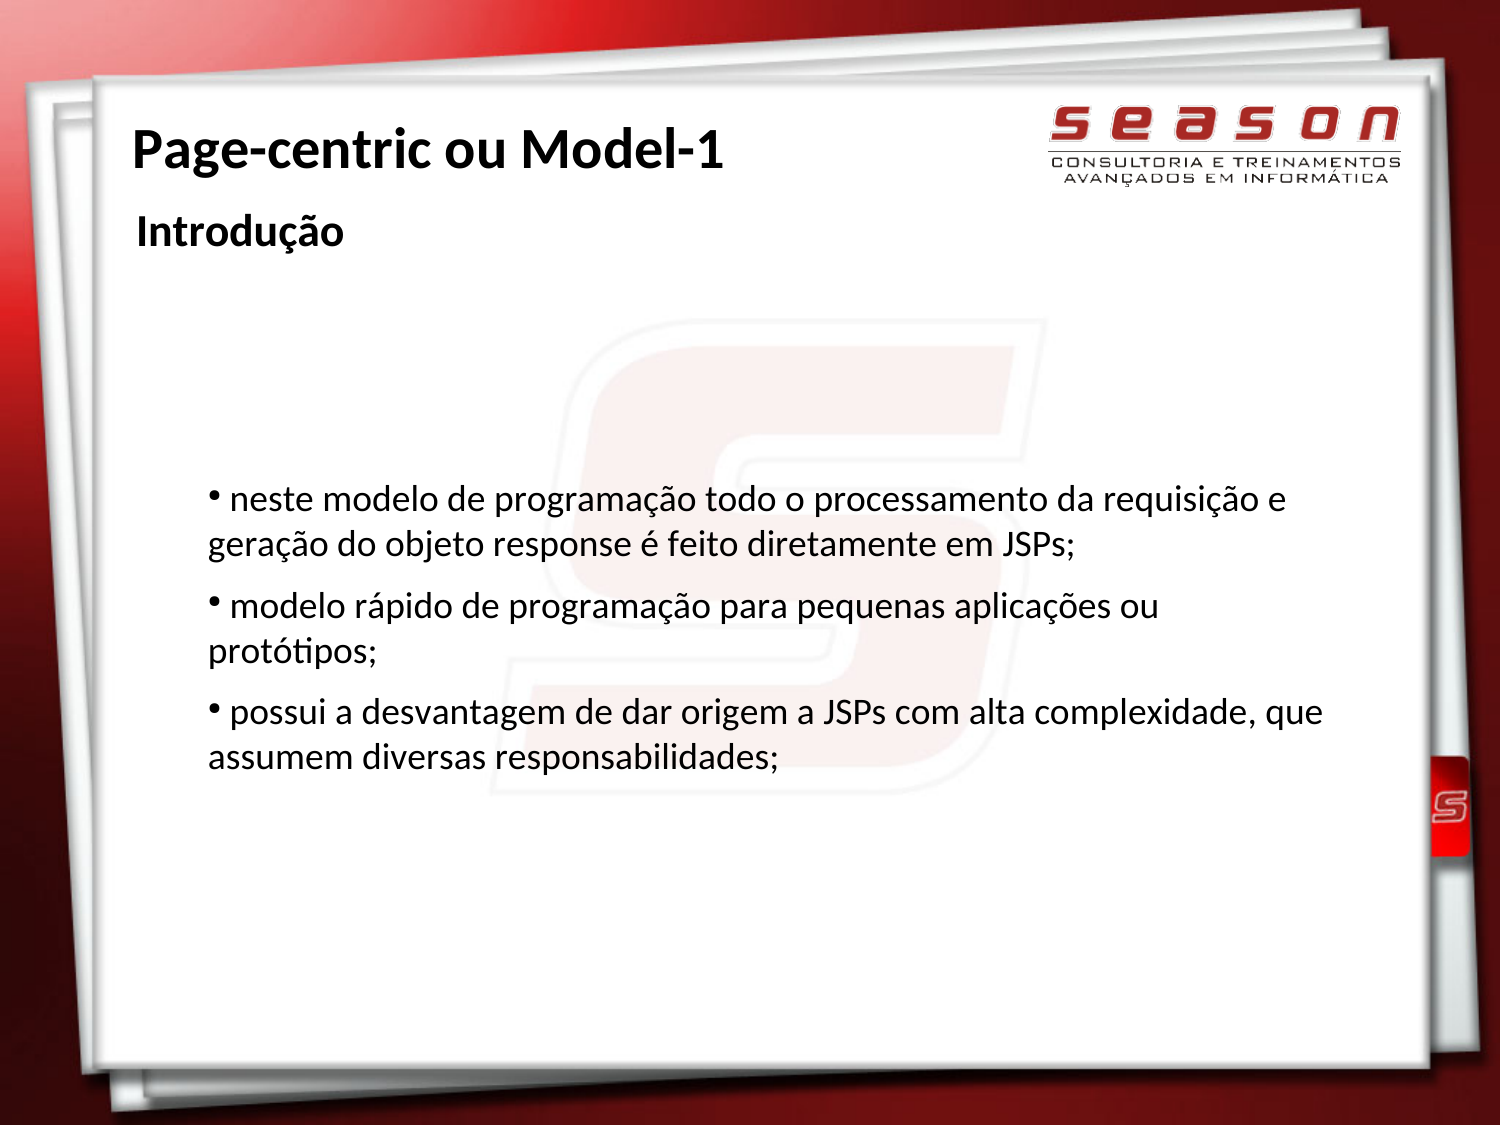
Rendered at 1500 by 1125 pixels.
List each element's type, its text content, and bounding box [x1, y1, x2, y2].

text_box neste modelo de programação todo o processamento da requisição e geração do objeto response é feito diretamente em JSPs; modelo rápido de programação para pequenas aplicações ou protótipos; possui a desvantagem de dar origem a JSPs com alta complexidade, que assumem diversas responsabilidades; [207, 357, 1328, 894]
title Page-centric ou Model-1 [118, 33, 1394, 257]
picture [0, 0, 1500, 1125]
text_box Introdução [119, 200, 1240, 256]
